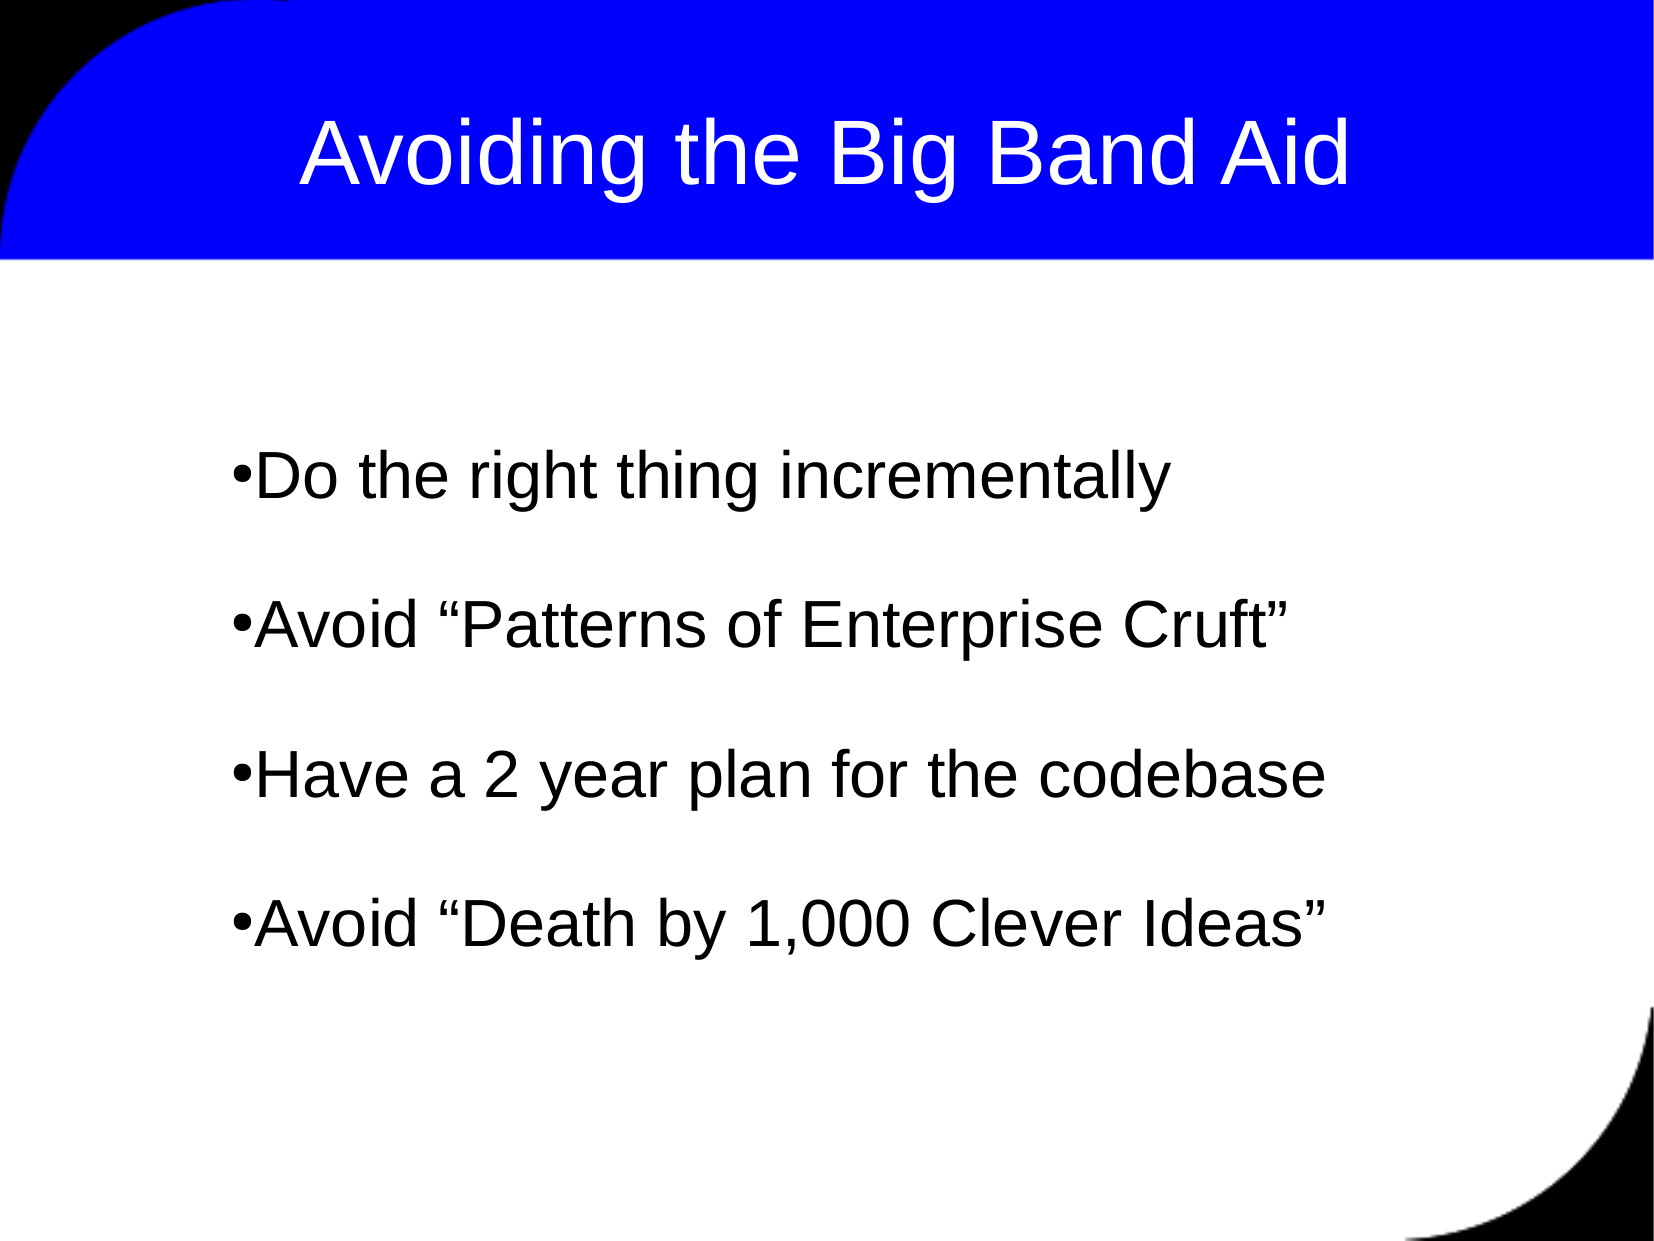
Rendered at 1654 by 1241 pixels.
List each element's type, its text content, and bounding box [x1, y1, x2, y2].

title Avoiding the Big Band Aid [82, 56, 1571, 250]
subtitle Do the right thing incrementally Avoid “Patterns of Enterprise Cruft” Have a 2 year plan for the codebase Avoid “Death by 1,000 Clever Ideas” [230, 297, 1423, 1102]
picture [0, 0, 1654, 1241]
